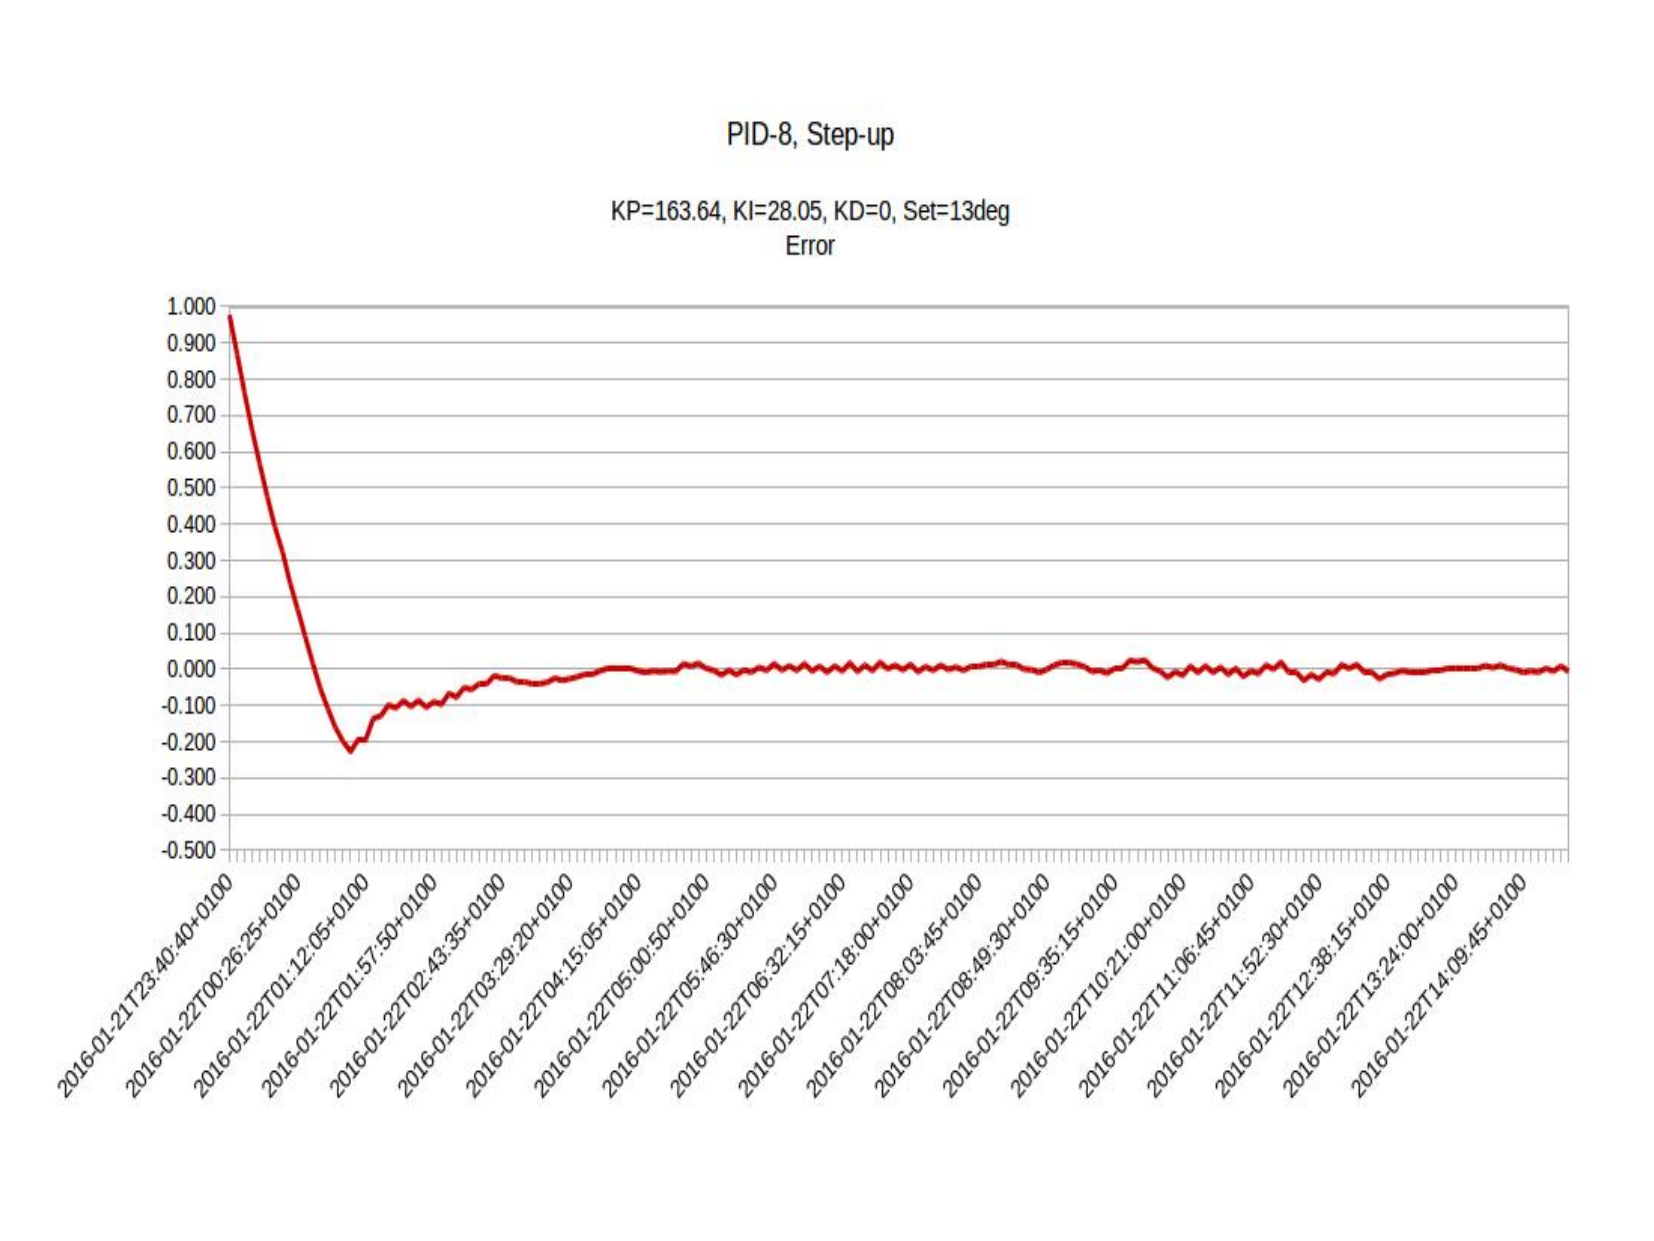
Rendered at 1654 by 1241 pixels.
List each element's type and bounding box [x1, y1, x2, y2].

picture [20, 74, 1598, 1126]
